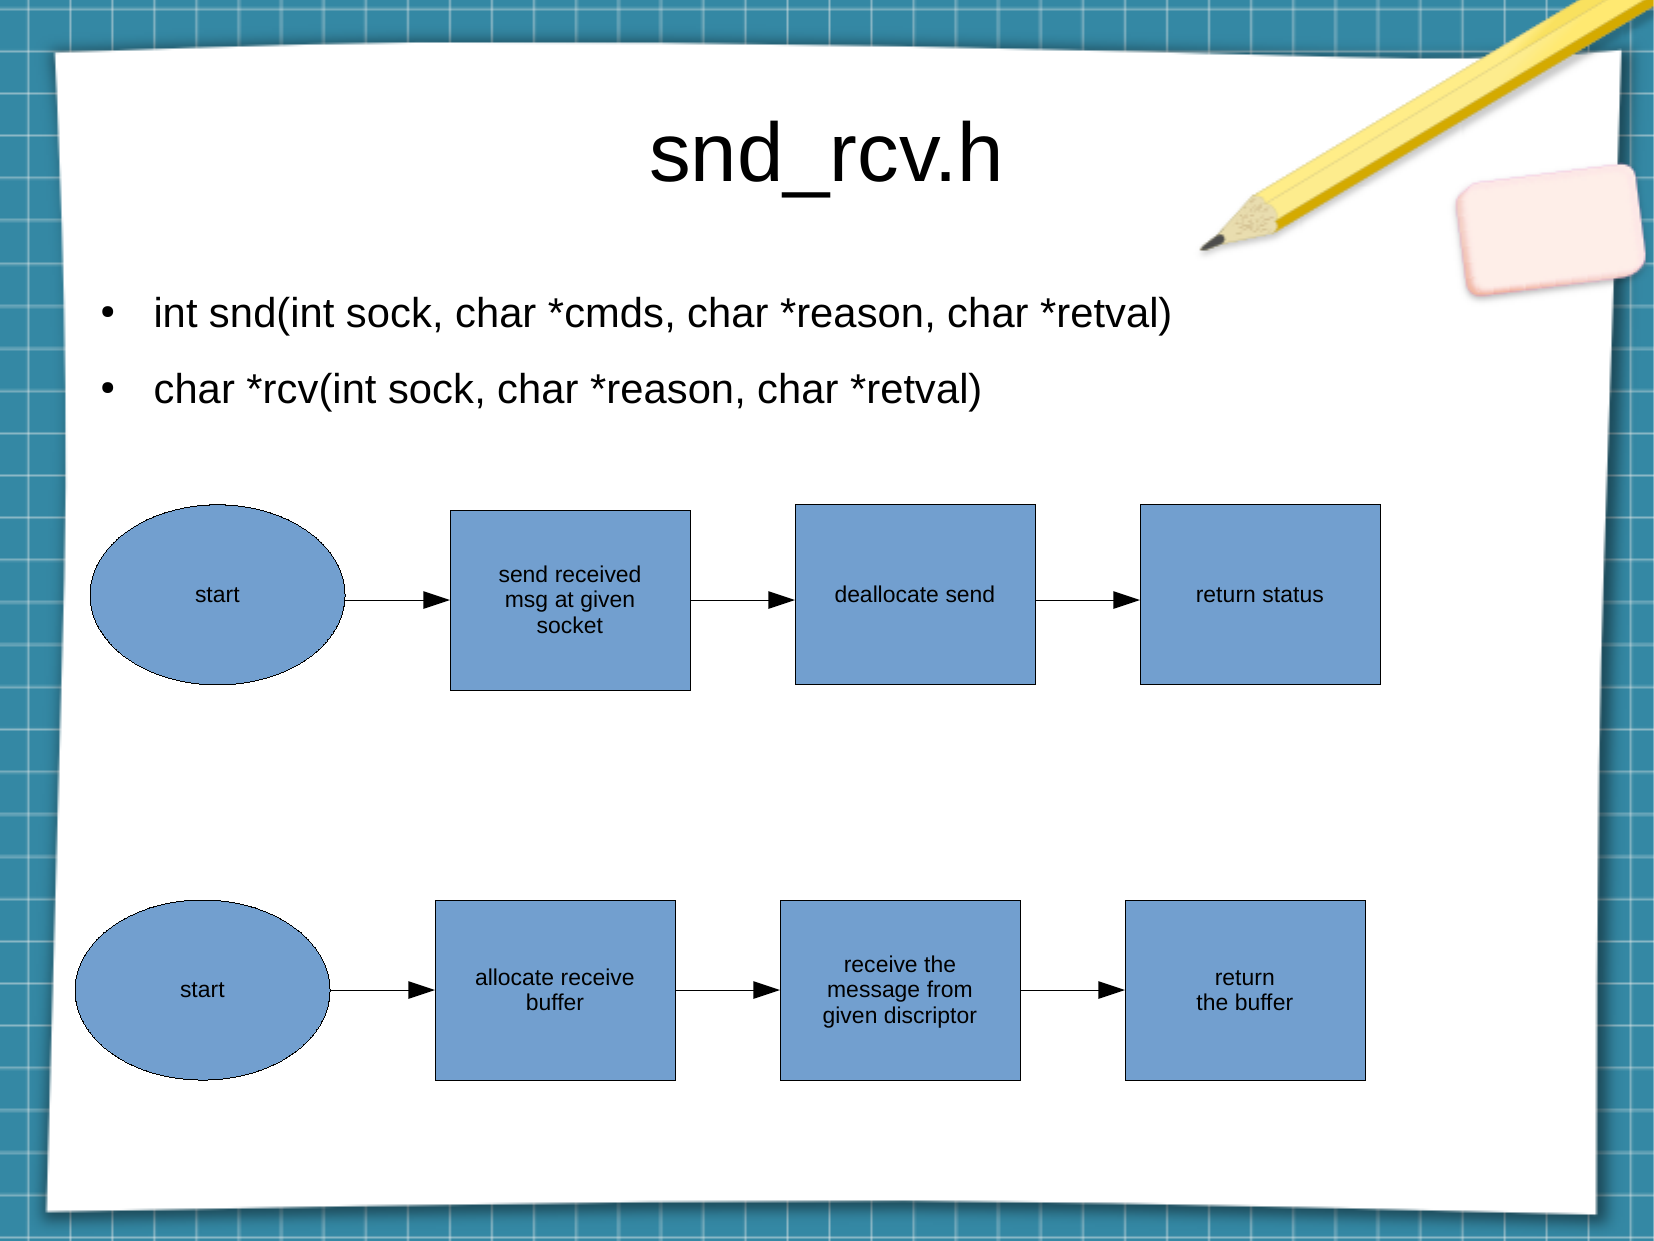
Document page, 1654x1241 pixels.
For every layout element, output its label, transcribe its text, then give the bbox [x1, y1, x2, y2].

text_box return status [1140, 504, 1381, 685]
title snd_rcv.h [82, 49, 1571, 257]
text_box start [75, 900, 331, 1081]
text_box start [90, 504, 346, 685]
text_box return the buffer [1125, 900, 1366, 1081]
text_box allocate receive buffer [435, 900, 676, 1081]
picture [0, 0, 1654, 1241]
list int snd(int sock, char *cmds, char *reason, char *retval) char *rcv(int sock, char *reason, char *retval) [82, 290, 1571, 511]
text_box deallocate send [795, 504, 1036, 685]
text_box receive the message from given discriptor [780, 900, 1021, 1081]
text_box send received msg at given socket [450, 510, 691, 691]
